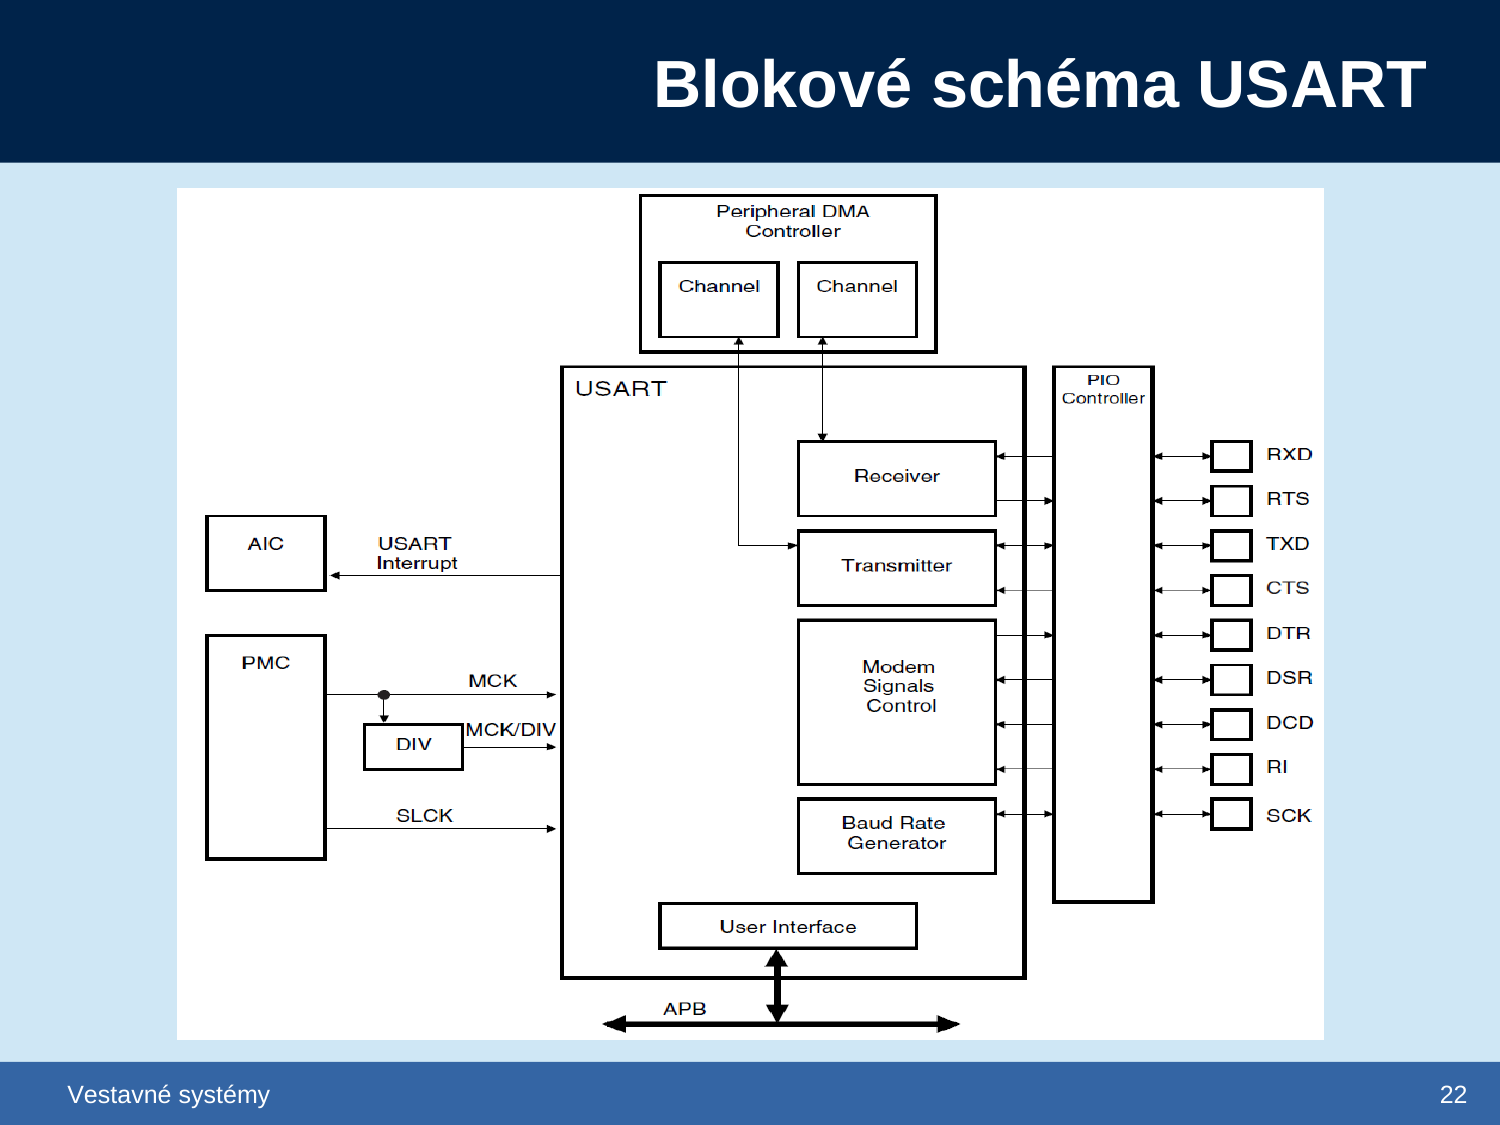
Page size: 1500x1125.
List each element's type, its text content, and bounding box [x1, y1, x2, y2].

title Blokové schéma USART [47, 0, 1443, 164]
picture [177, 188, 1324, 1040]
